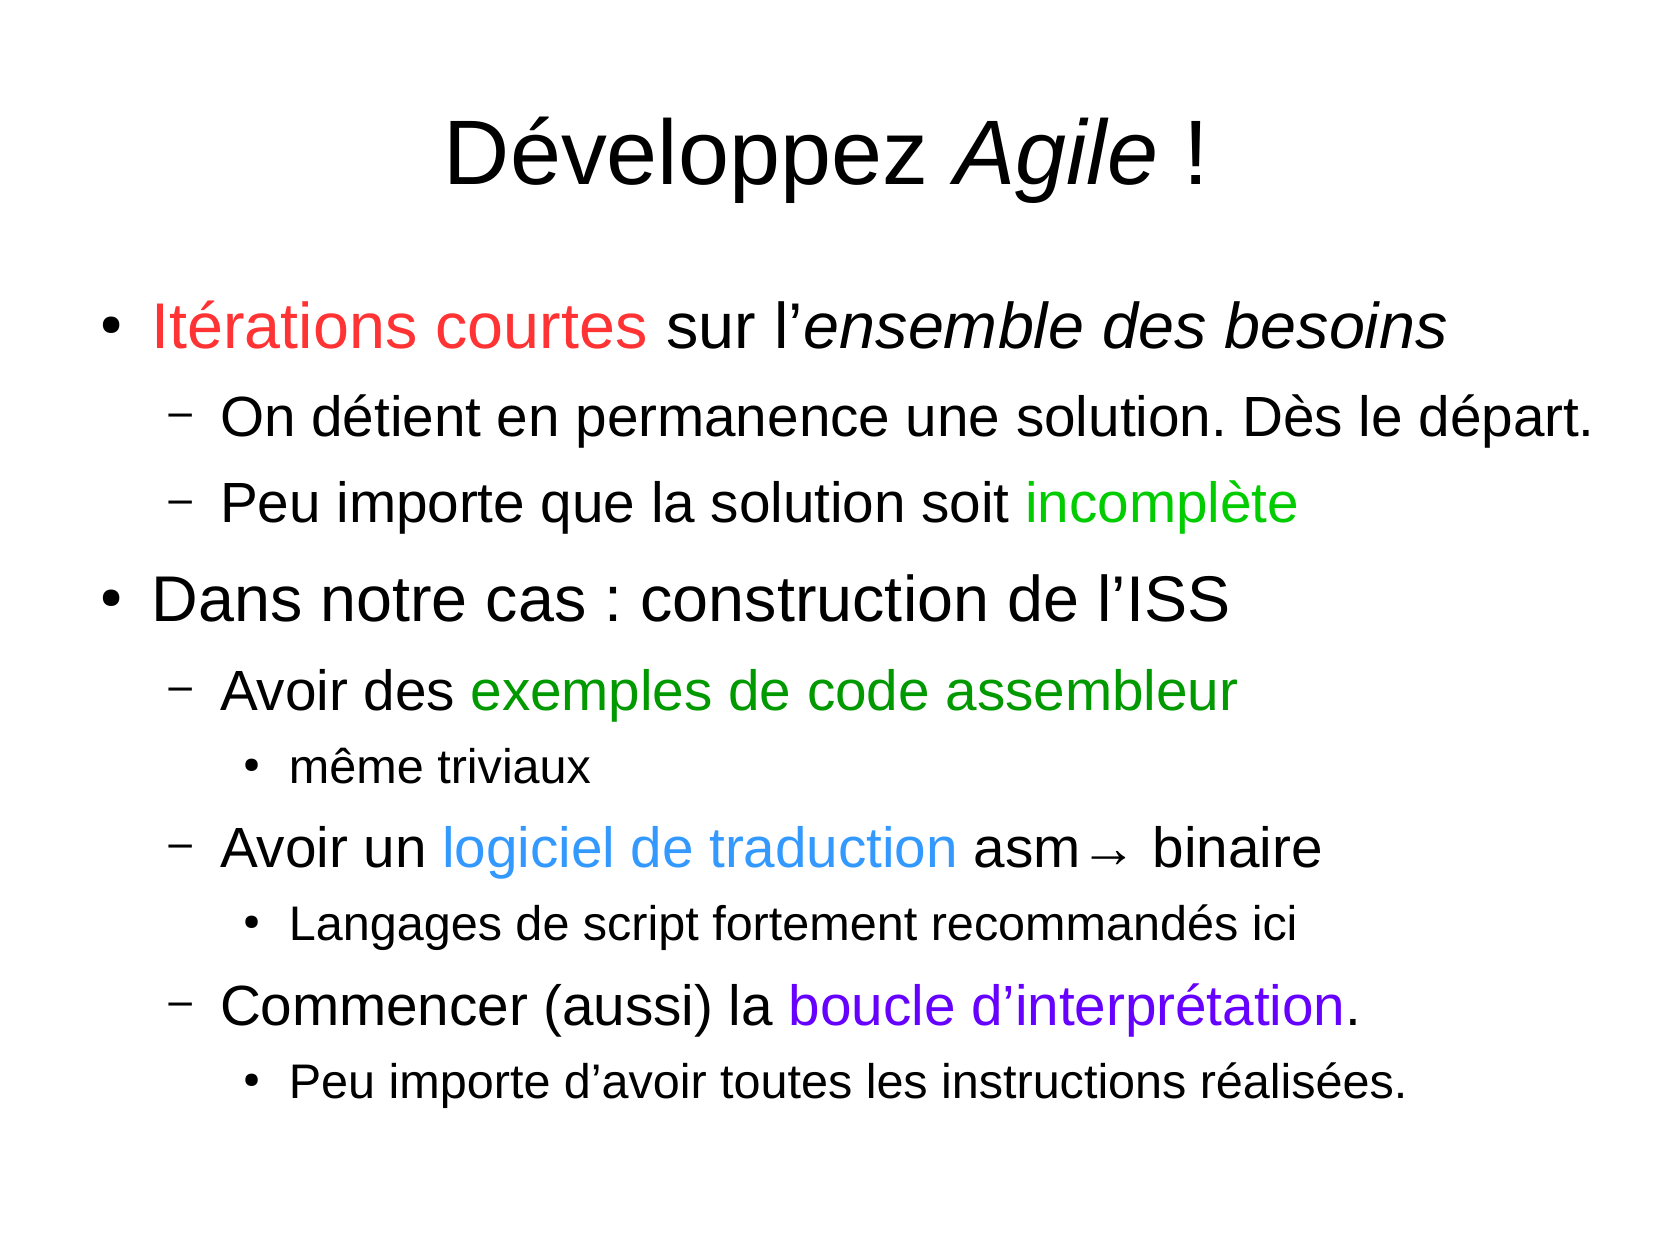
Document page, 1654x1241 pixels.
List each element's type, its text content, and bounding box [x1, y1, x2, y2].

title Développez Agile ! [82, 49, 1571, 257]
list Itérations courtes sur l’ensemble des besoins On détient en permanence une solution. Dès le départ. Peu importe que la solution soit incomplète Dans notre cas : construction de l’ISS Avoir des exemples de code assembleur même triviaux Avoir un logiciel de traduction asm→ binaire Langages de script fortement recommandés ici Commencer (aussi) la boucle d’interprétation. Peu importe d’avoir toutes les instructions réalisées. [82, 290, 1607, 1123]
